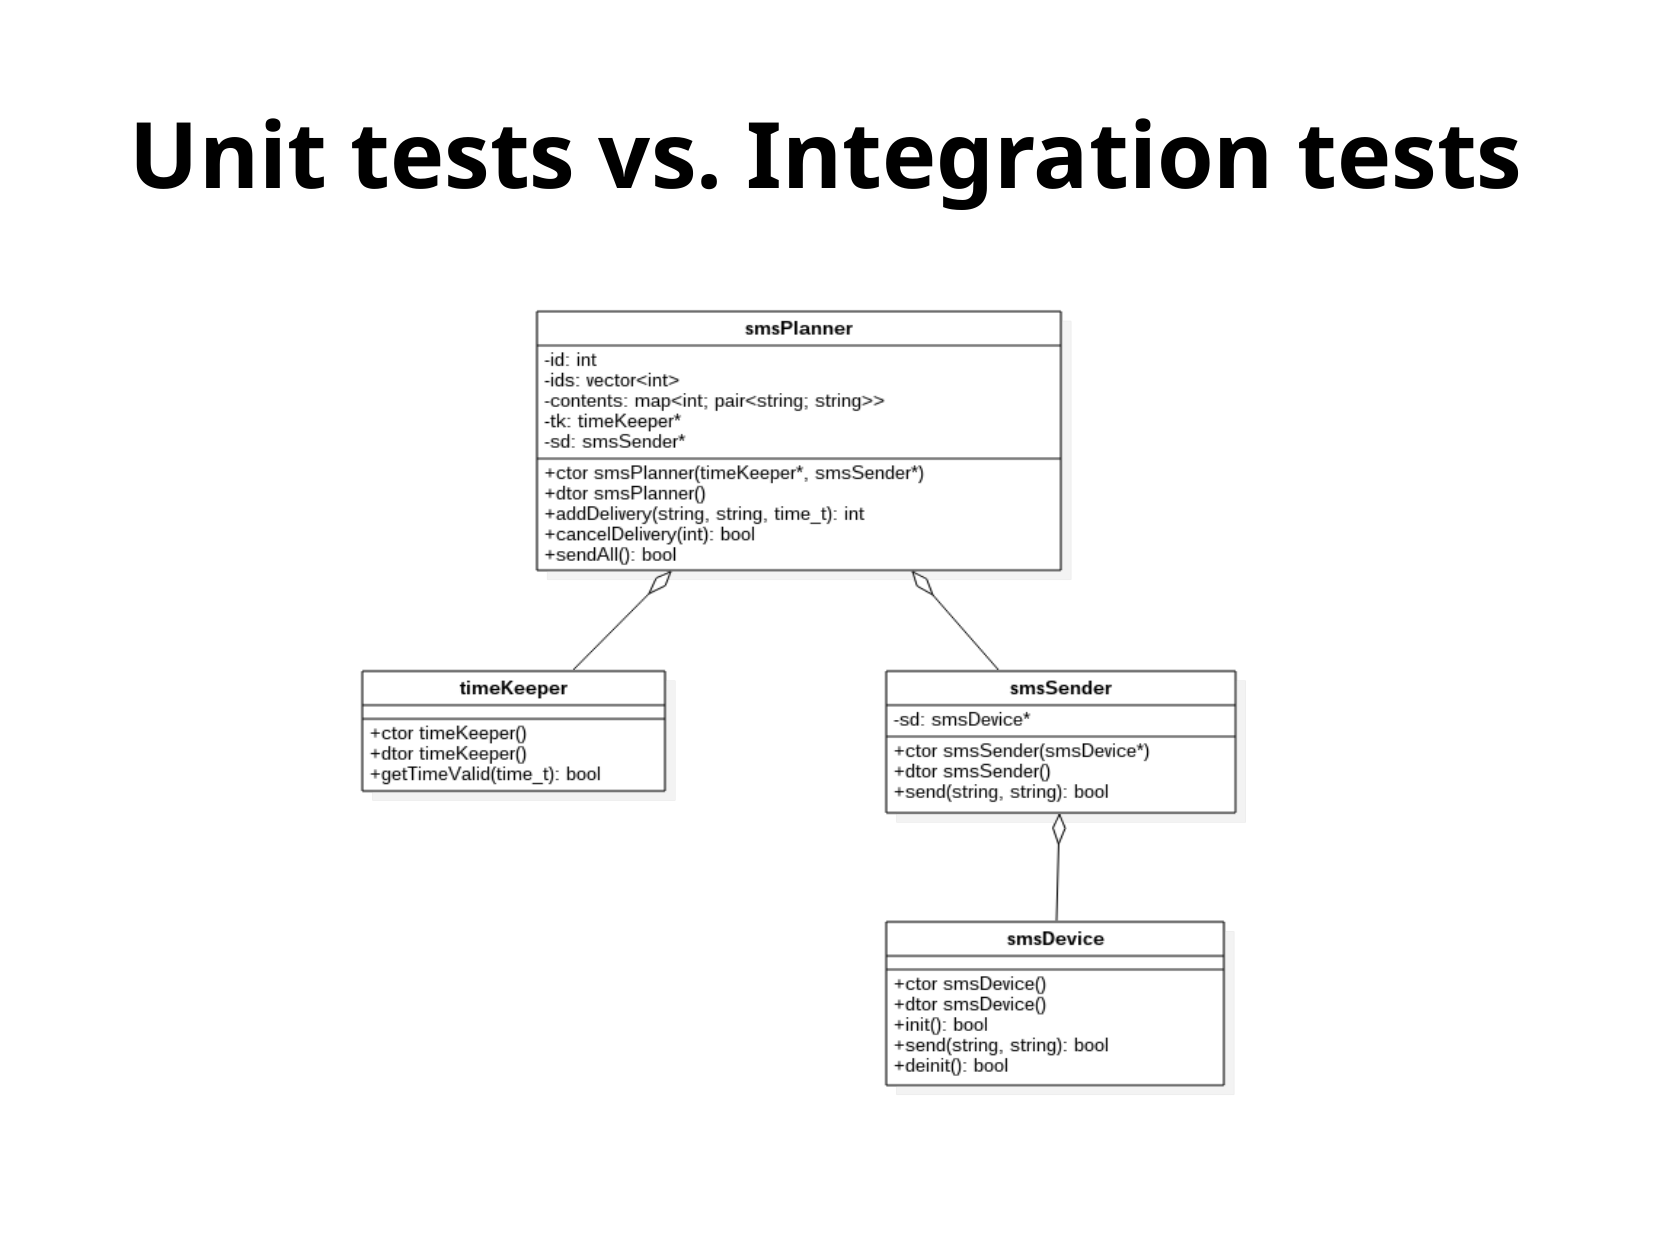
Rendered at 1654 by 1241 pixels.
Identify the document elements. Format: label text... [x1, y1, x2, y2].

title Unit tests vs. Integration tests [82, 23, 1571, 283]
picture [348, 298, 1294, 1140]
